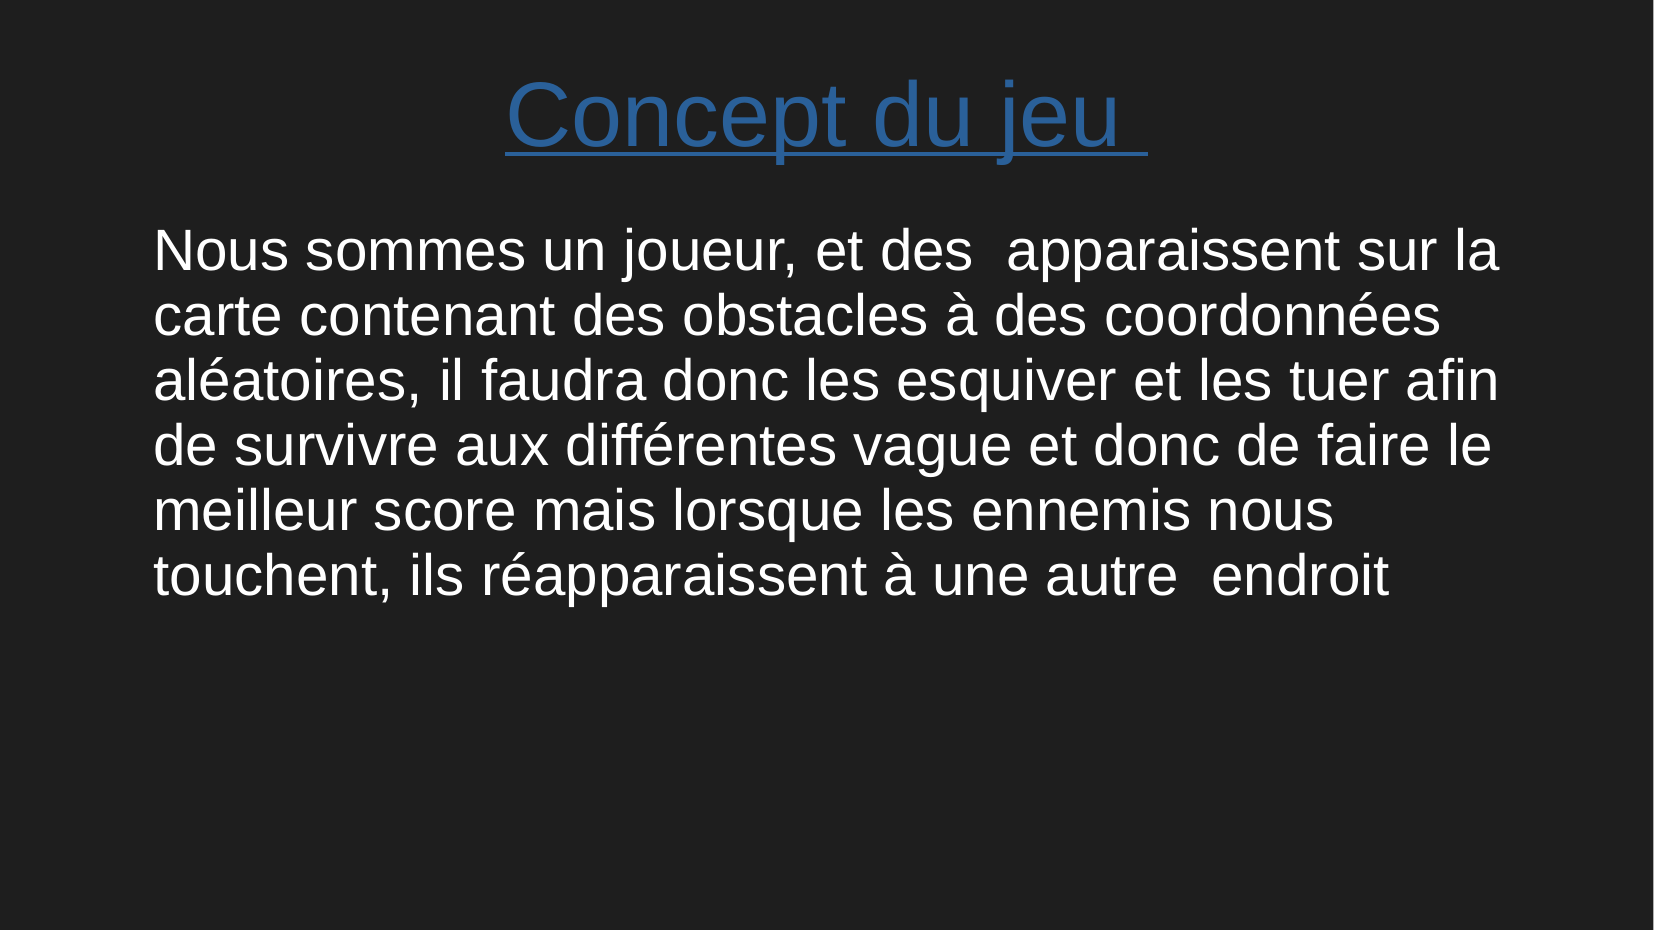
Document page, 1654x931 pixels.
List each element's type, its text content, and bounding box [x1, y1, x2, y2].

list Nous sommes un joueur, et des apparaissent sur la carte contenant des obstacles à des coordonnées aléatoires, il faudra donc les esquiver et les tuer afin de survivre aux différentes vague et donc de faire le meilleur score mais lorsque les ennemis nous touchent, ils réapparaissent à une autre endroit [82, 217, 1571, 758]
title Concept du jeu [82, 37, 1571, 193]
